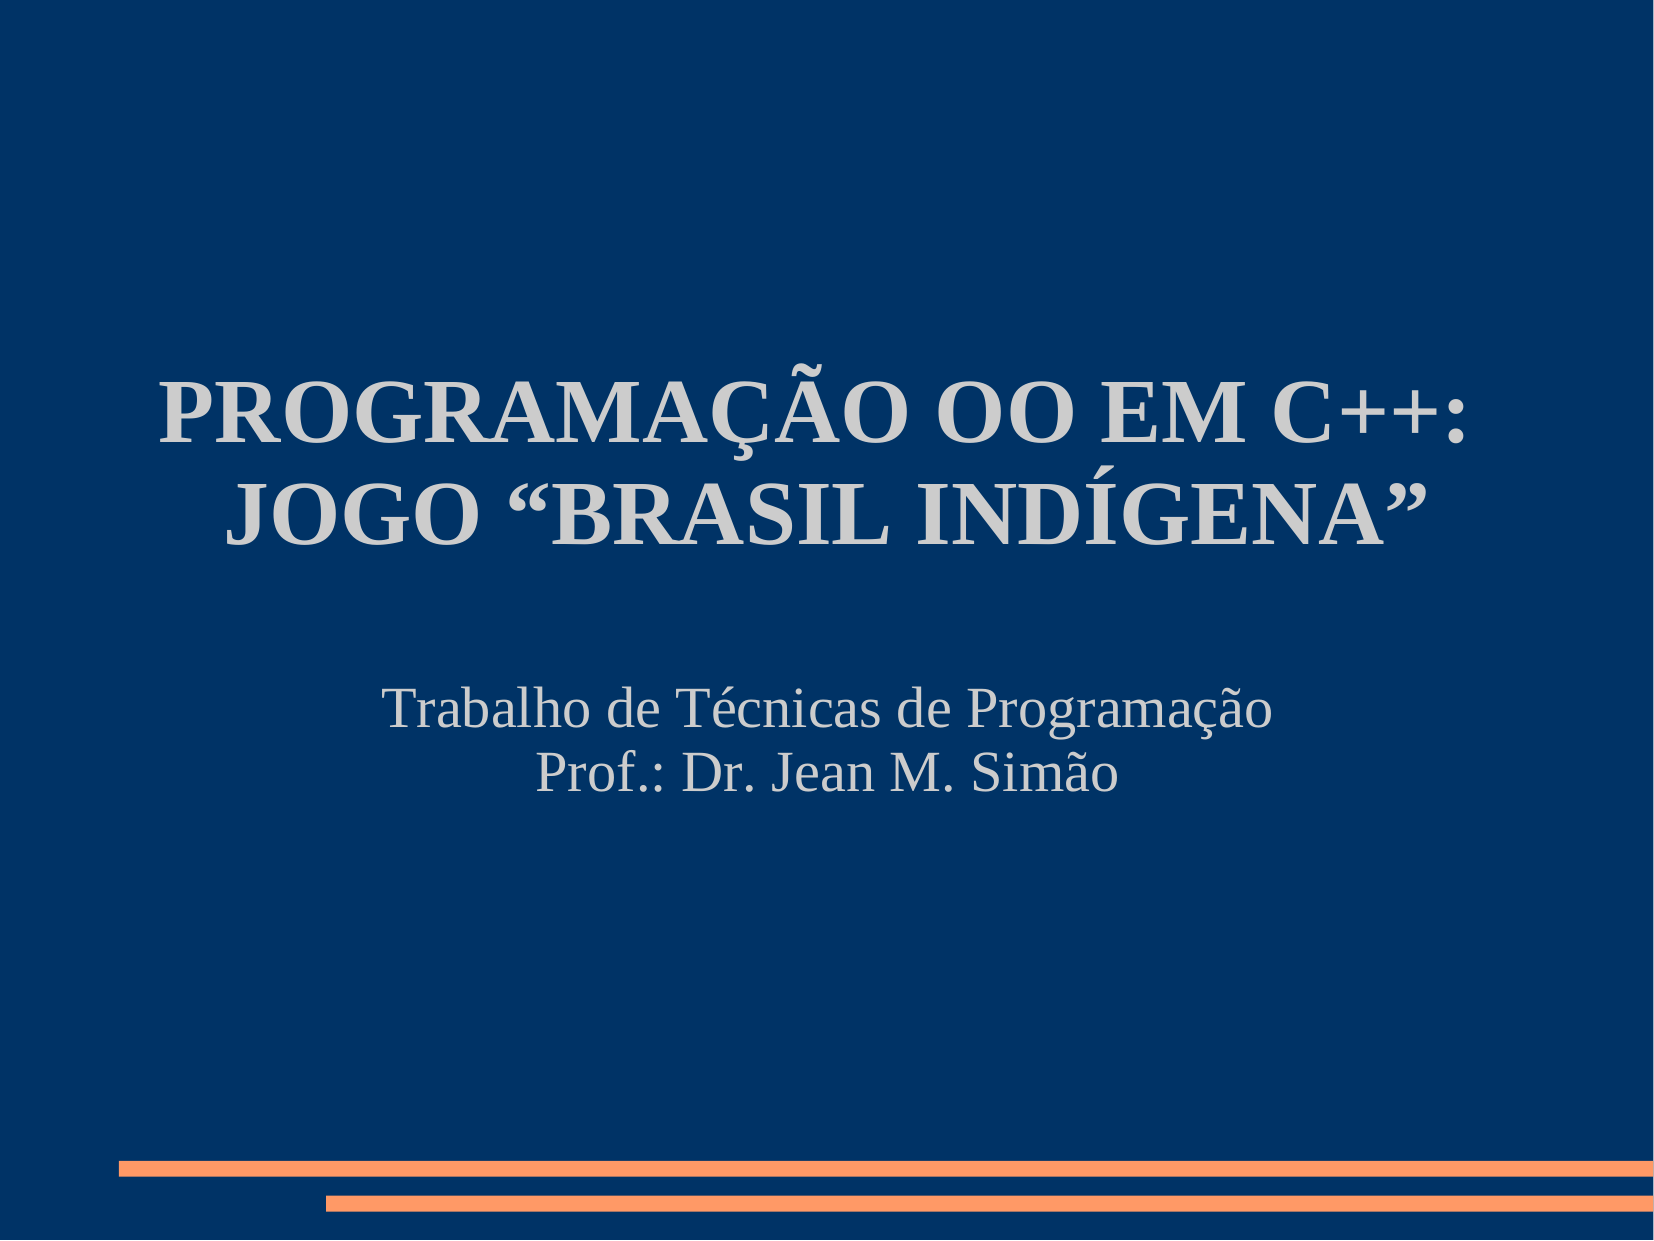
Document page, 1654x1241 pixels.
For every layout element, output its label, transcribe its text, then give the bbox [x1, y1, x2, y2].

subtitle PROGRAMAÇÃO OO EM C++: JOGO “BRASIL INDÍGENA” Trabalho de Técnicas de Programação Prof.: Dr. Jean M. Simão [121, 19, 1534, 1147]
